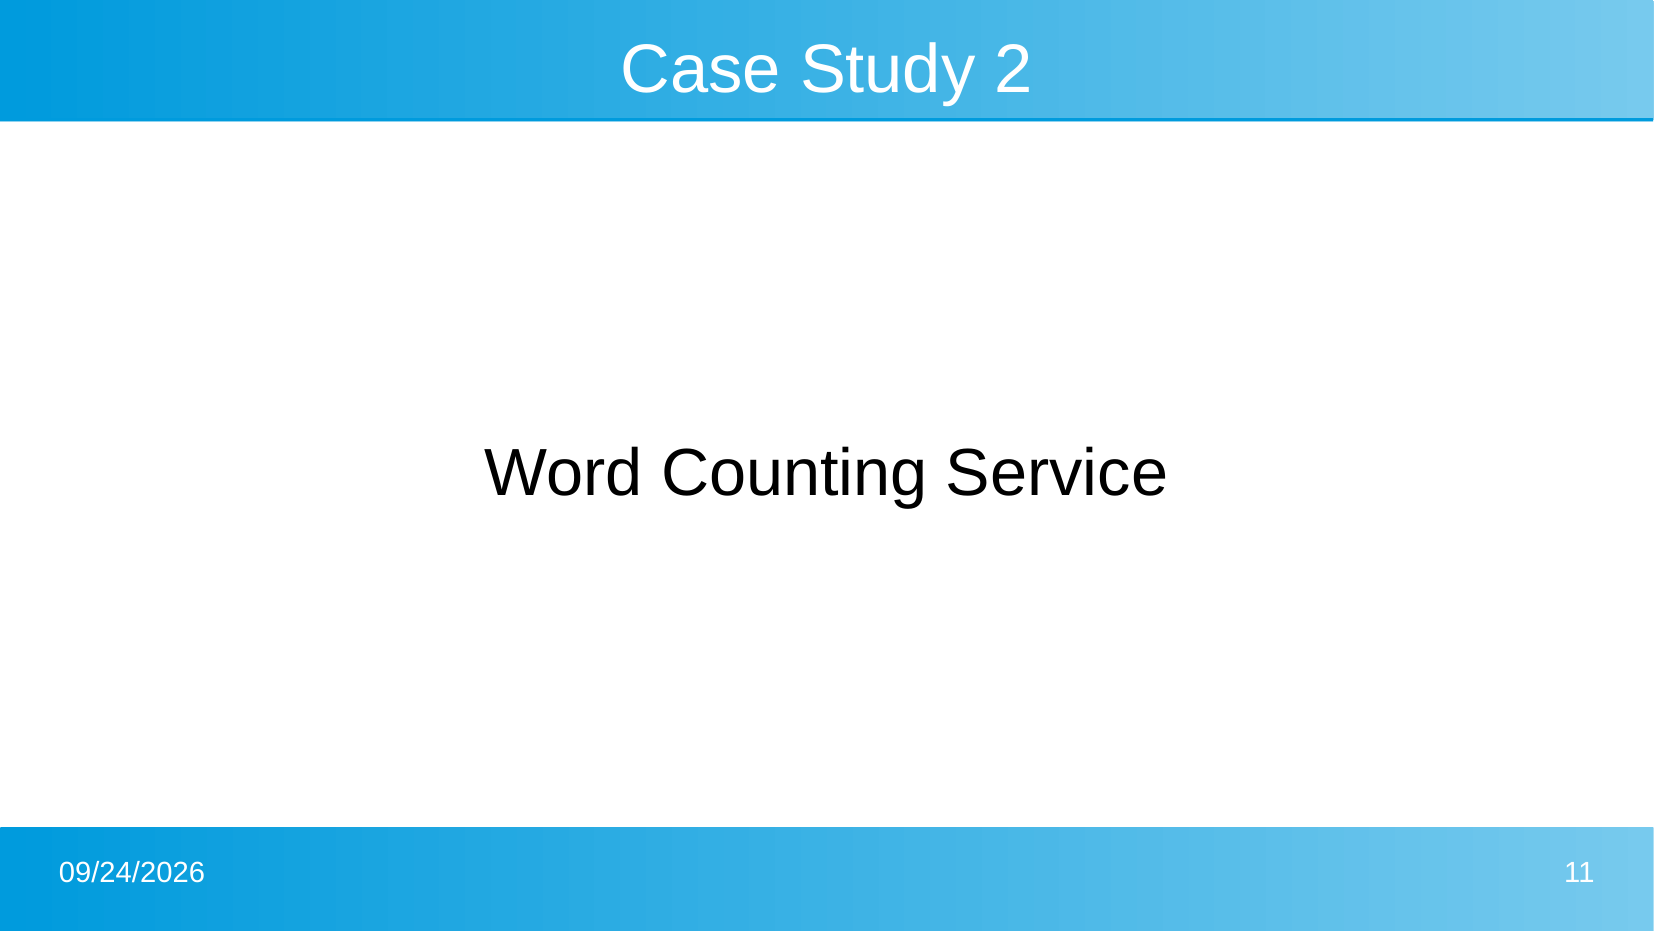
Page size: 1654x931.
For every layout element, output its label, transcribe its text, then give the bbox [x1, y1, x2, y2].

subtitle Word Counting Service [59, 177, 1595, 768]
title Case Study 2 [59, 29, 1595, 108]
